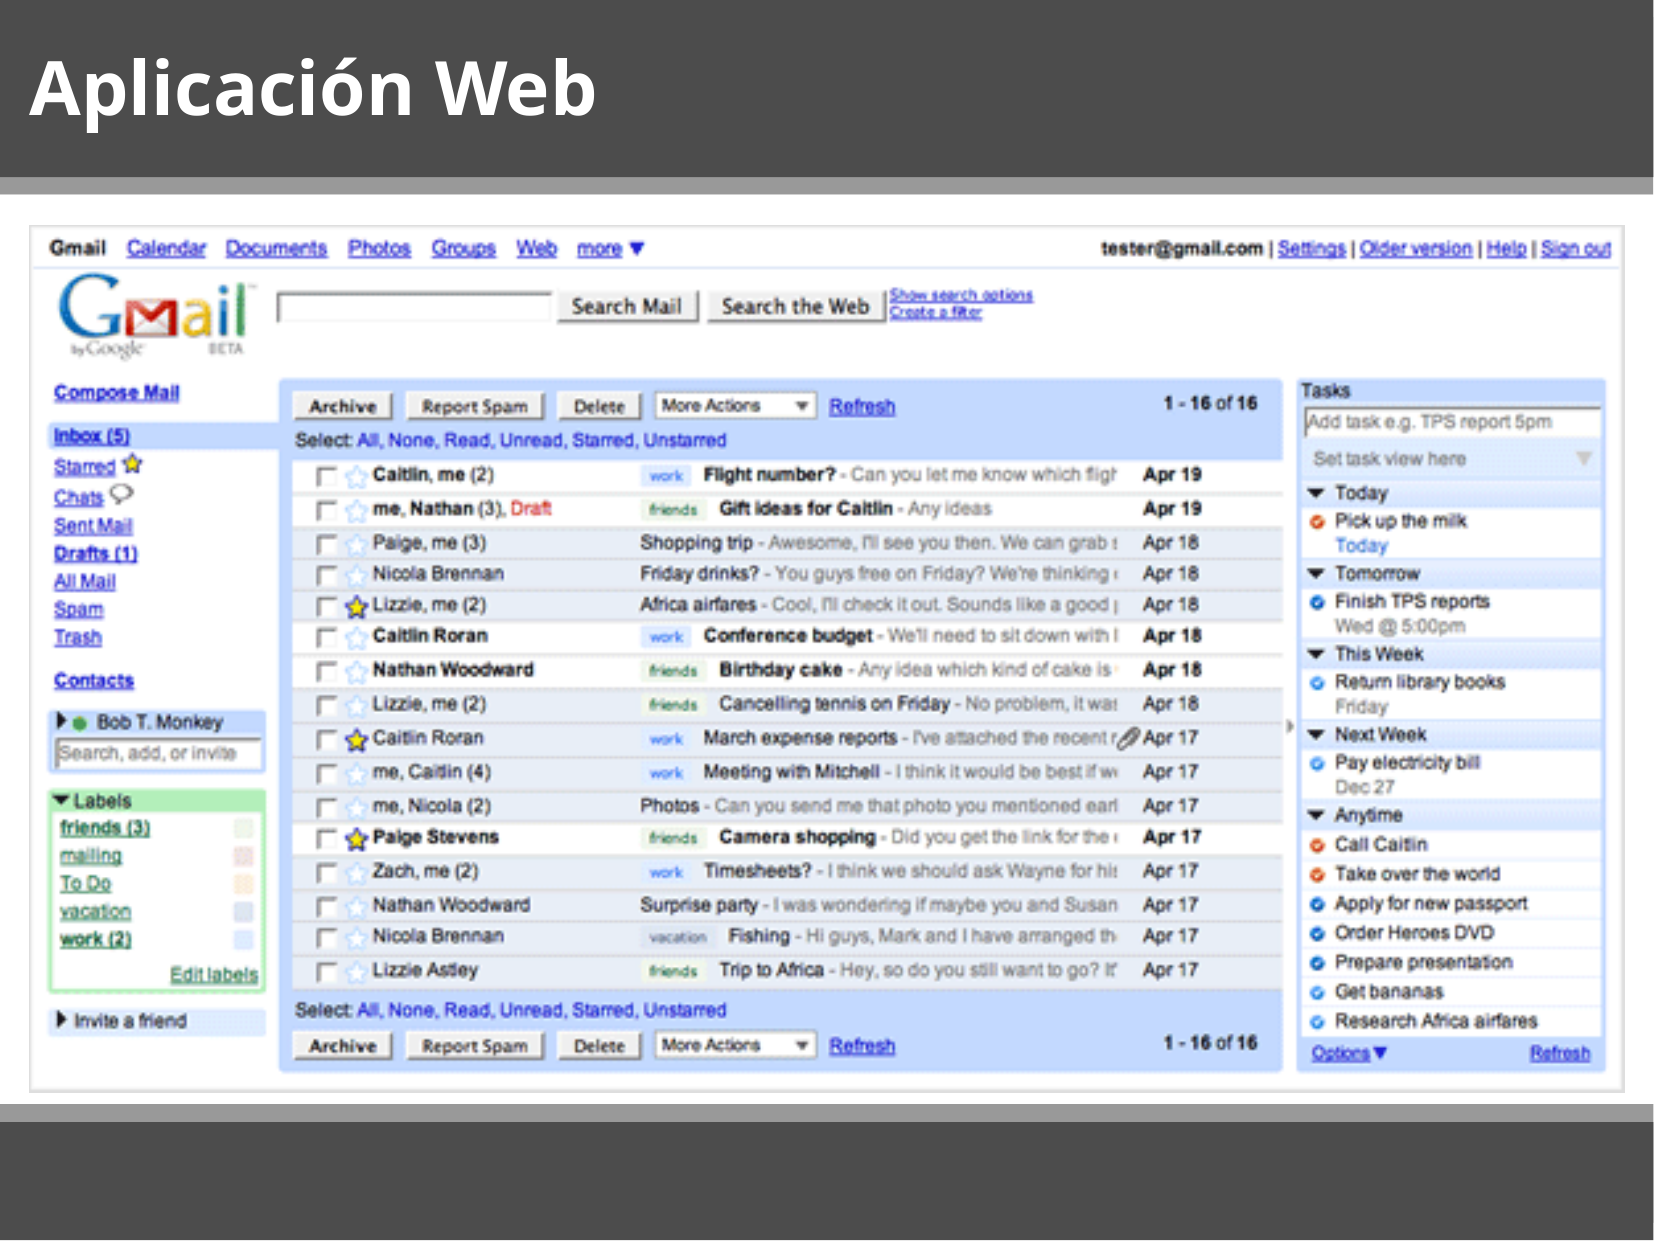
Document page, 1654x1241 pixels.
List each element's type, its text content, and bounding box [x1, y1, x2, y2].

title Aplicación Web [29, 8, 1654, 166]
picture [29, 225, 1625, 1093]
